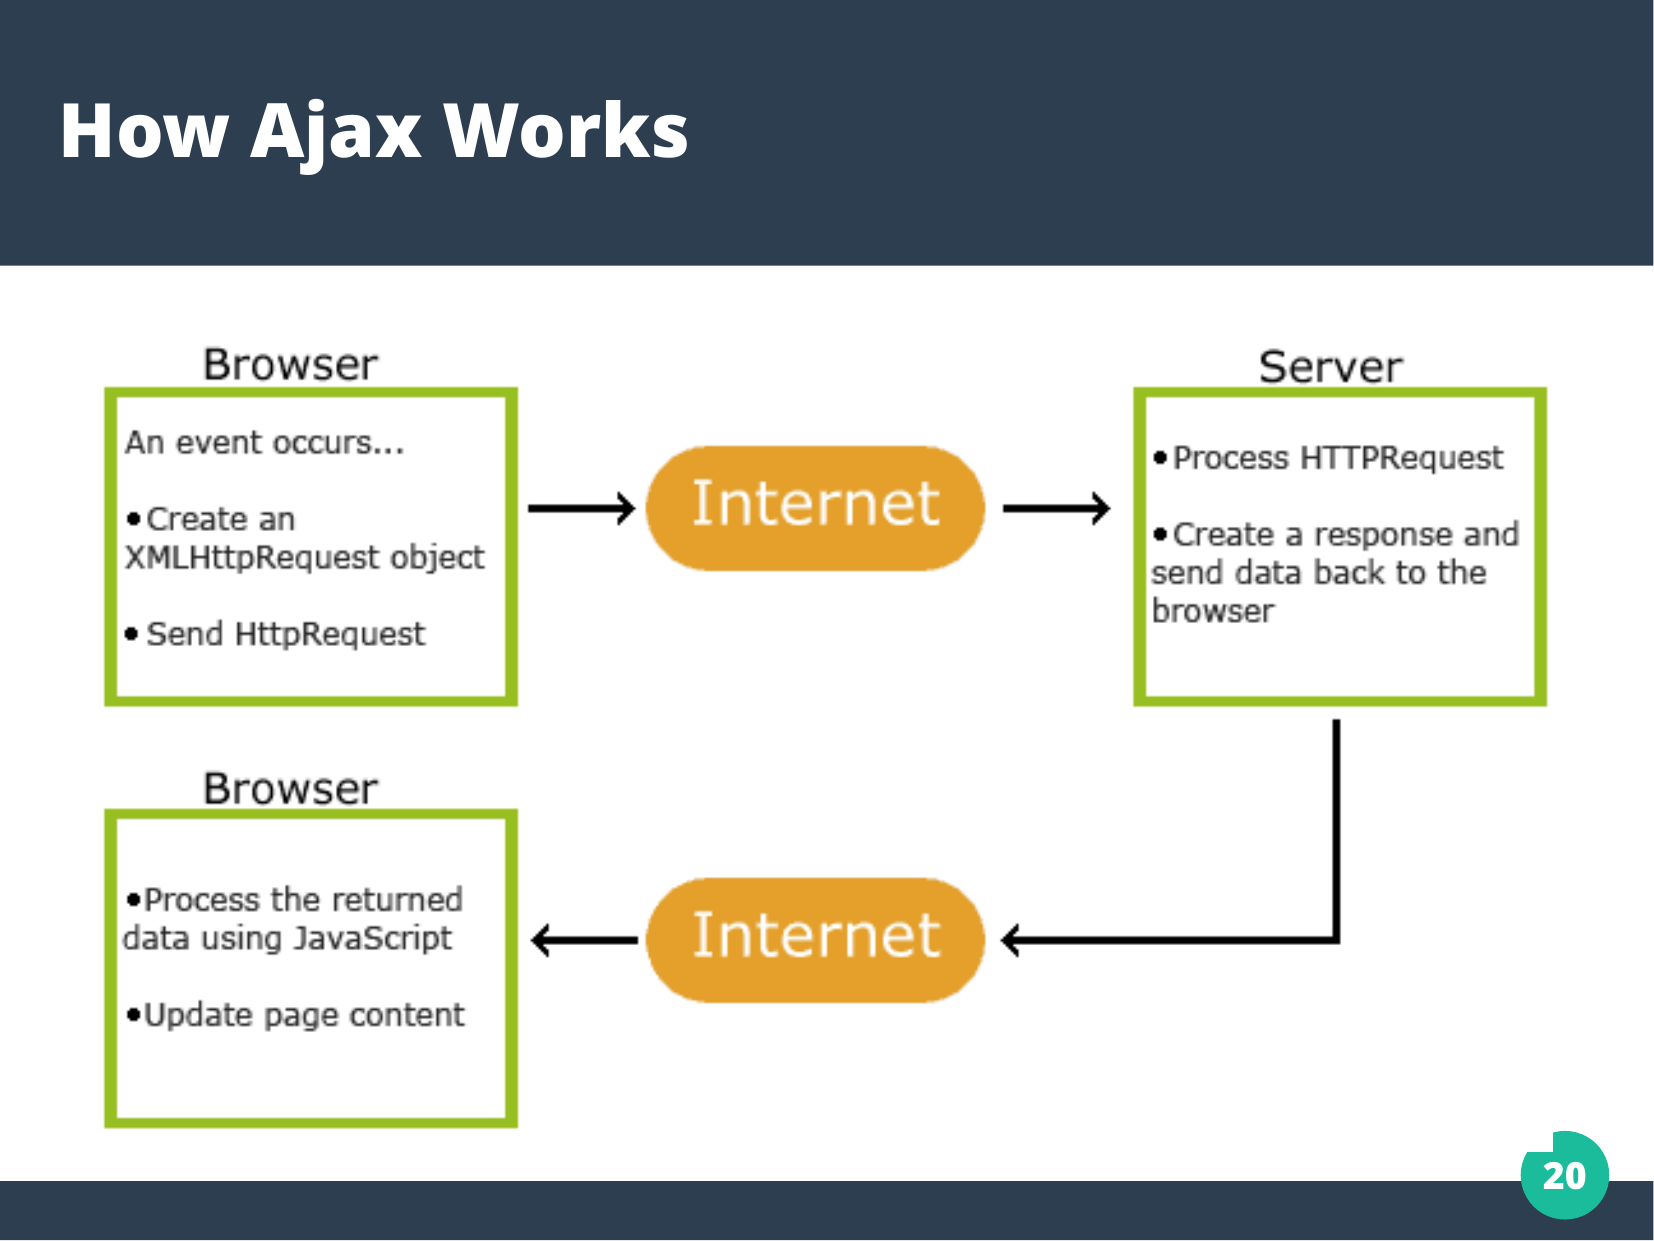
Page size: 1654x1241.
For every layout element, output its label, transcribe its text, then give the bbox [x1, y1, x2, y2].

picture [100, 324, 1553, 1152]
title How Ajax Works [59, 49, 1595, 207]
